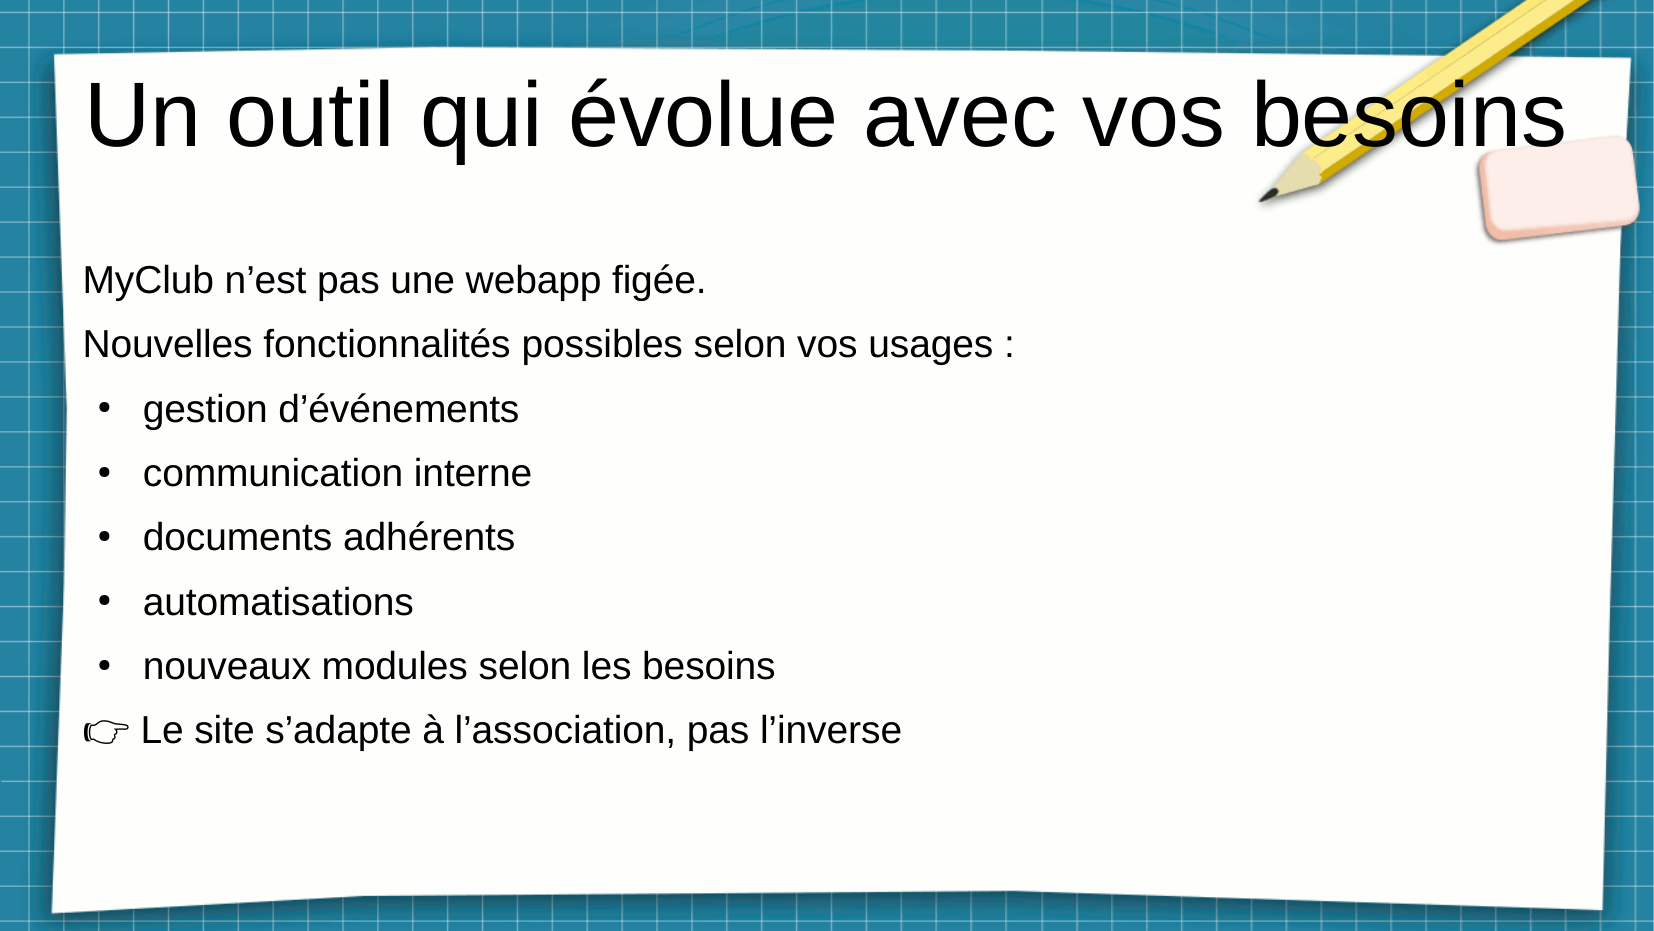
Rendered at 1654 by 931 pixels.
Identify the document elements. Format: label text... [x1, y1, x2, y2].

list MyClub n’est pas une webapp figée. Nouvelles fonctionnalités possibles selon vos usages : gestion d’événements communication interne documents adhérents automatisations nouveaux modules selon les besoins 👉 Le site s’adapte à l’association, pas l’inverse [82, 217, 1571, 758]
title Un outil qui évolue avec vos besoins [82, 37, 1571, 193]
picture [0, 0, 1654, 931]
